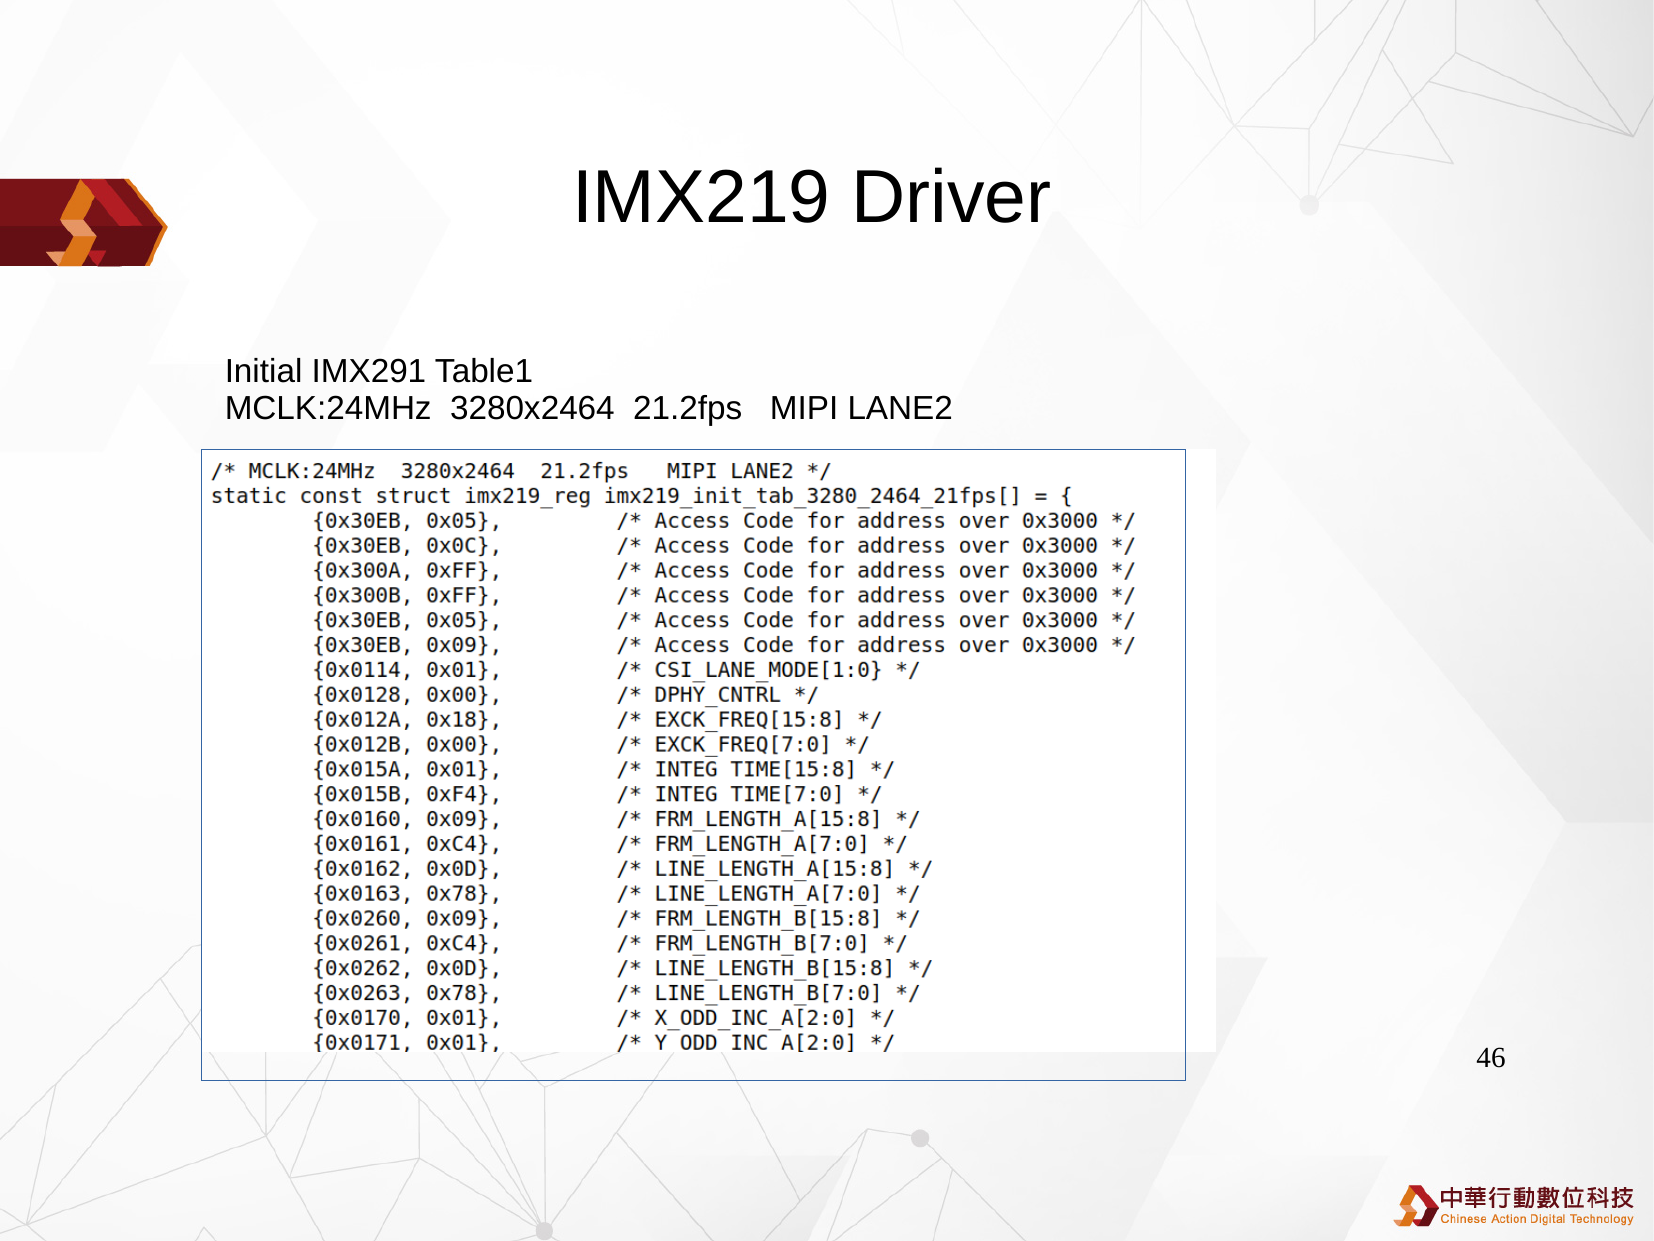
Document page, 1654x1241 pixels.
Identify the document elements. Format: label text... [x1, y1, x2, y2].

title IMX219 Driver [118, 112, 1506, 281]
picture [0, 0, 1654, 1241]
text_box Initial IMX291 Table1 MCLK:24MHz 3280x2464 21.2fps MIPI LANE2 [210, 345, 991, 434]
